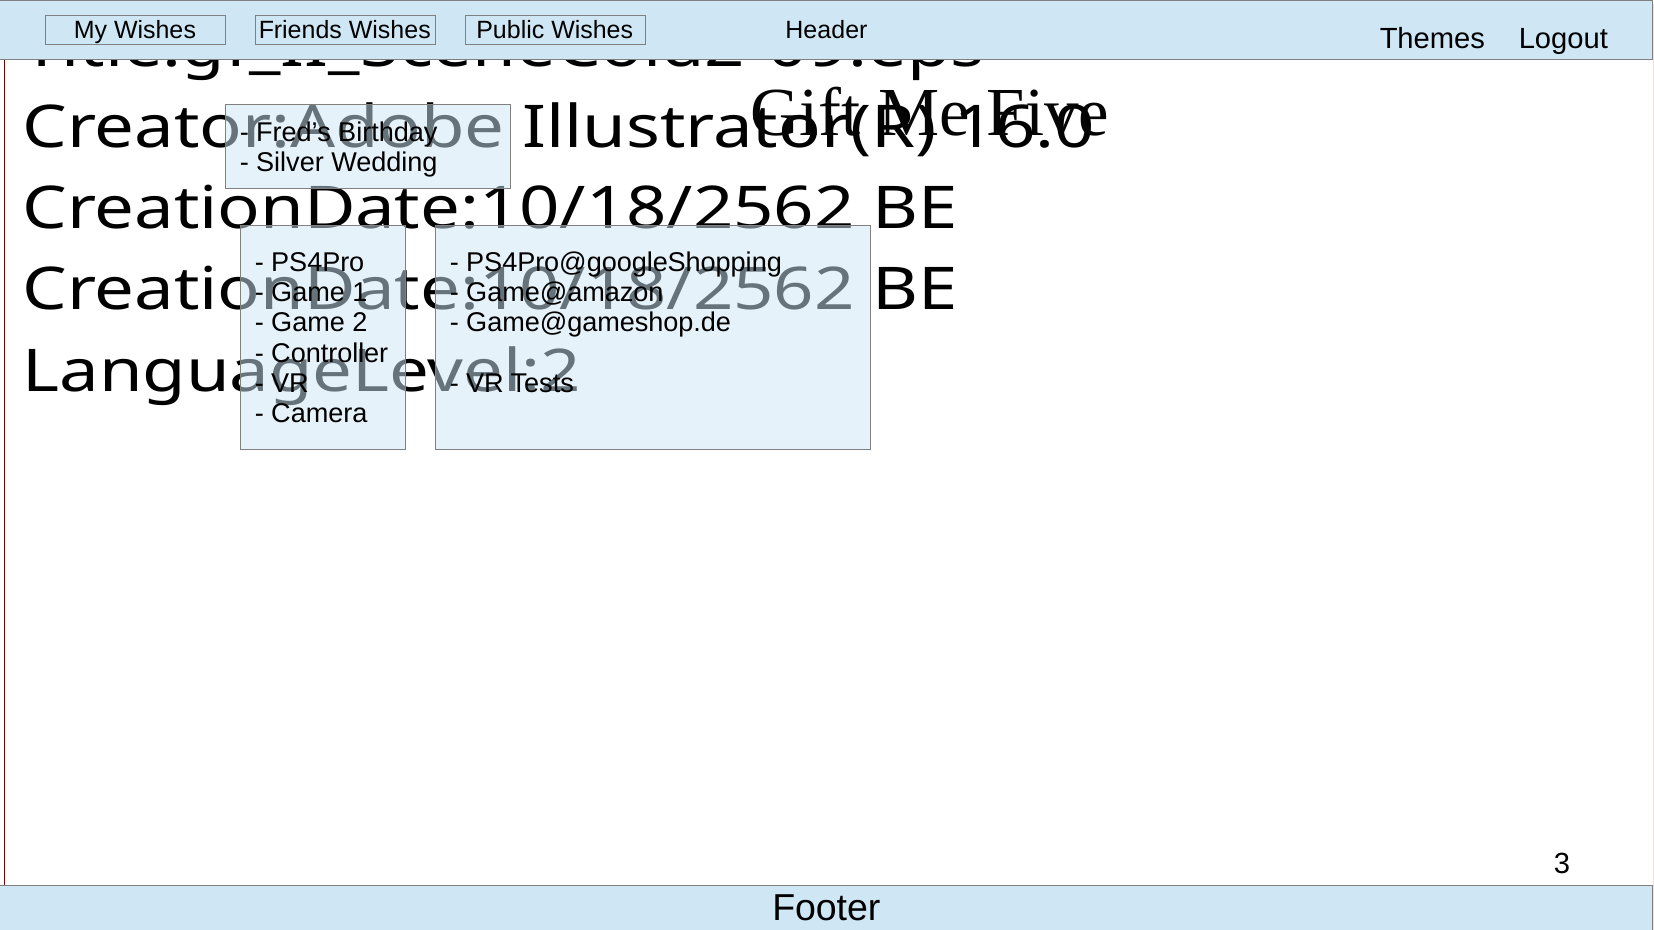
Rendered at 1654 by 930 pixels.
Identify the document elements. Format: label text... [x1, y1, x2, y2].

text_box Footer [0, 885, 1653, 930]
text_box - PS4Pro - Game 1 - Game 2 - Controller - VR - Camera [240, 225, 406, 450]
text_box Logout [1503, 15, 1624, 63]
text_box Themes [1365, 15, 1501, 63]
text_box Public Wishes [465, 15, 646, 45]
text_box My Wishes [45, 15, 226, 45]
text_box - Fred’s Birthday - Silver Wedding [225, 104, 511, 189]
text_box Header [0, 0, 1653, 60]
text_box Friends Wishes [255, 15, 436, 45]
text_box - PS4Pro@googleShopping - Game@amazon - Game@gameshop.de - VR Tests [435, 225, 871, 450]
title Gift Me Five [265, 60, 1594, 189]
